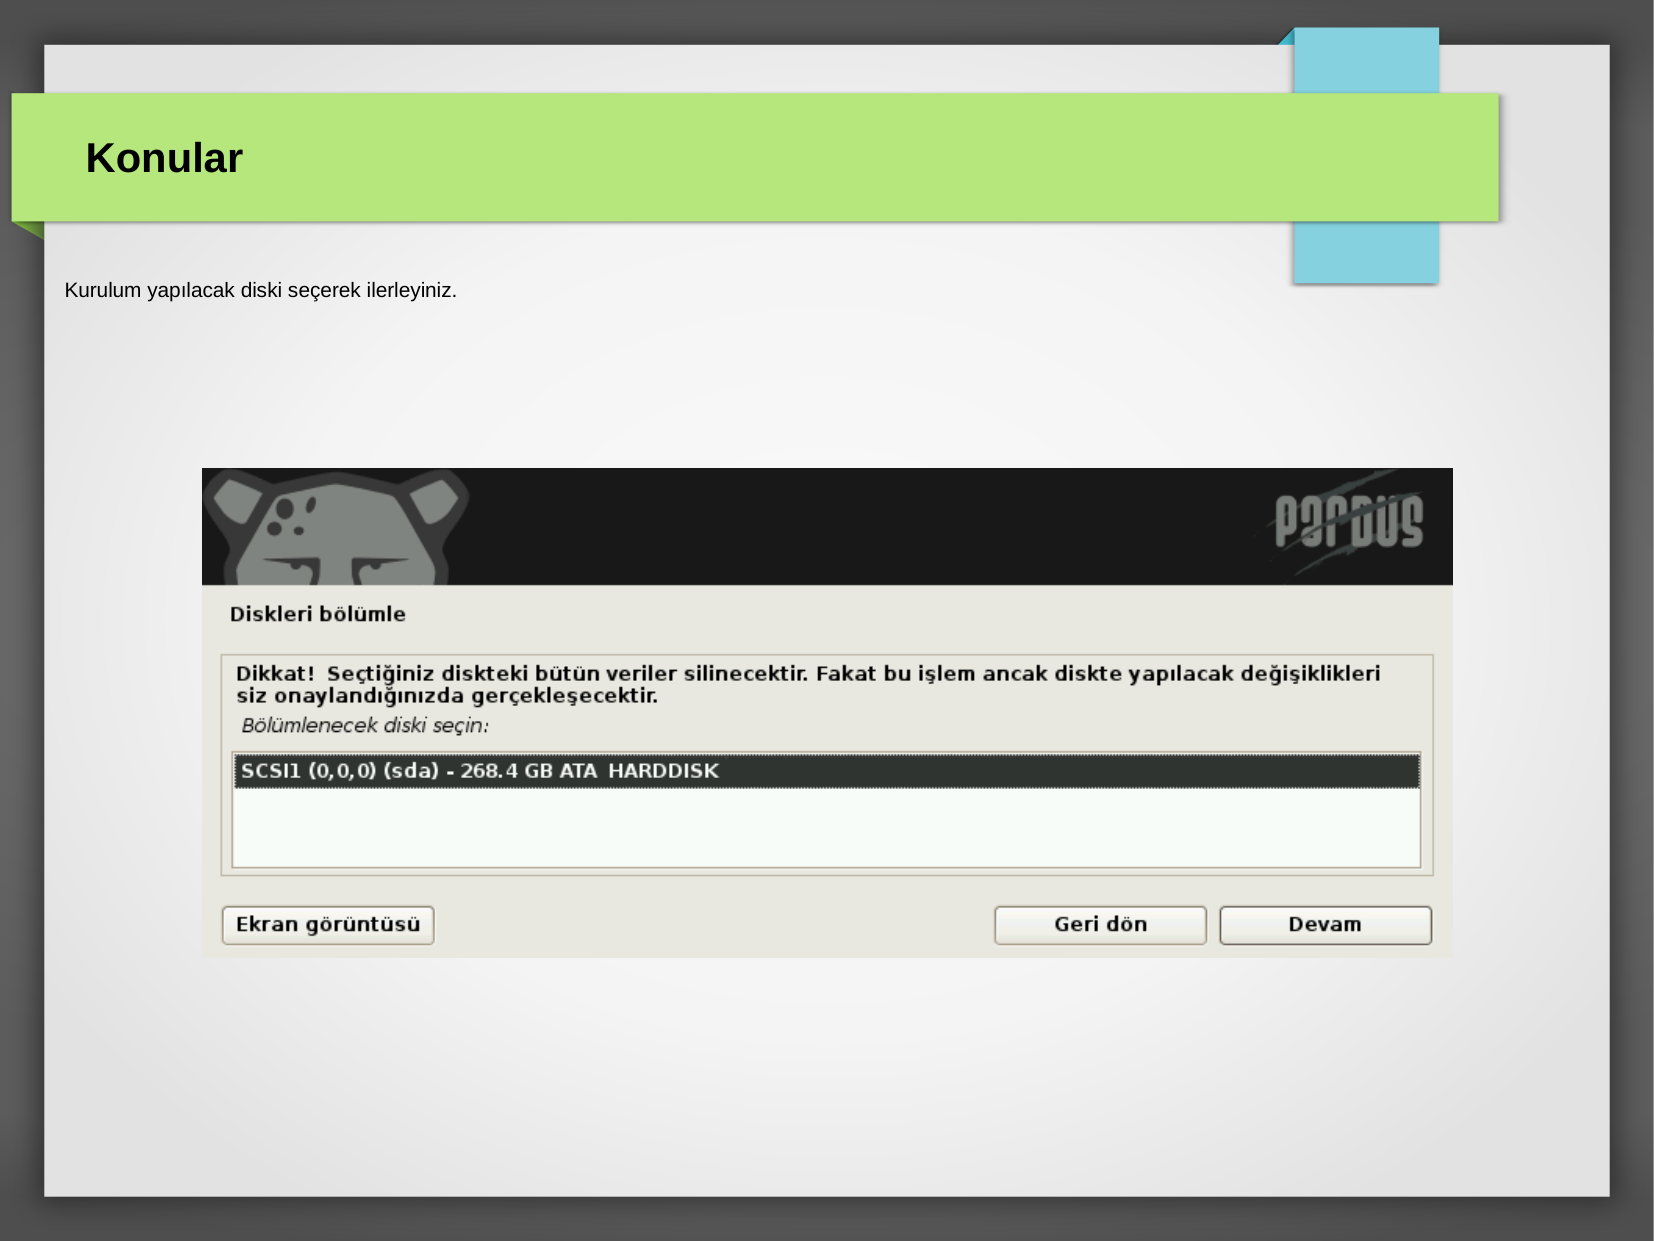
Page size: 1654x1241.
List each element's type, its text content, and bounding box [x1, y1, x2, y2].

text_box Kurulum yapılacak diski seçerek ilerleyiniz. [49, 271, 473, 310]
text_box Konular [70, 127, 259, 189]
picture [0, 0, 1654, 1241]
